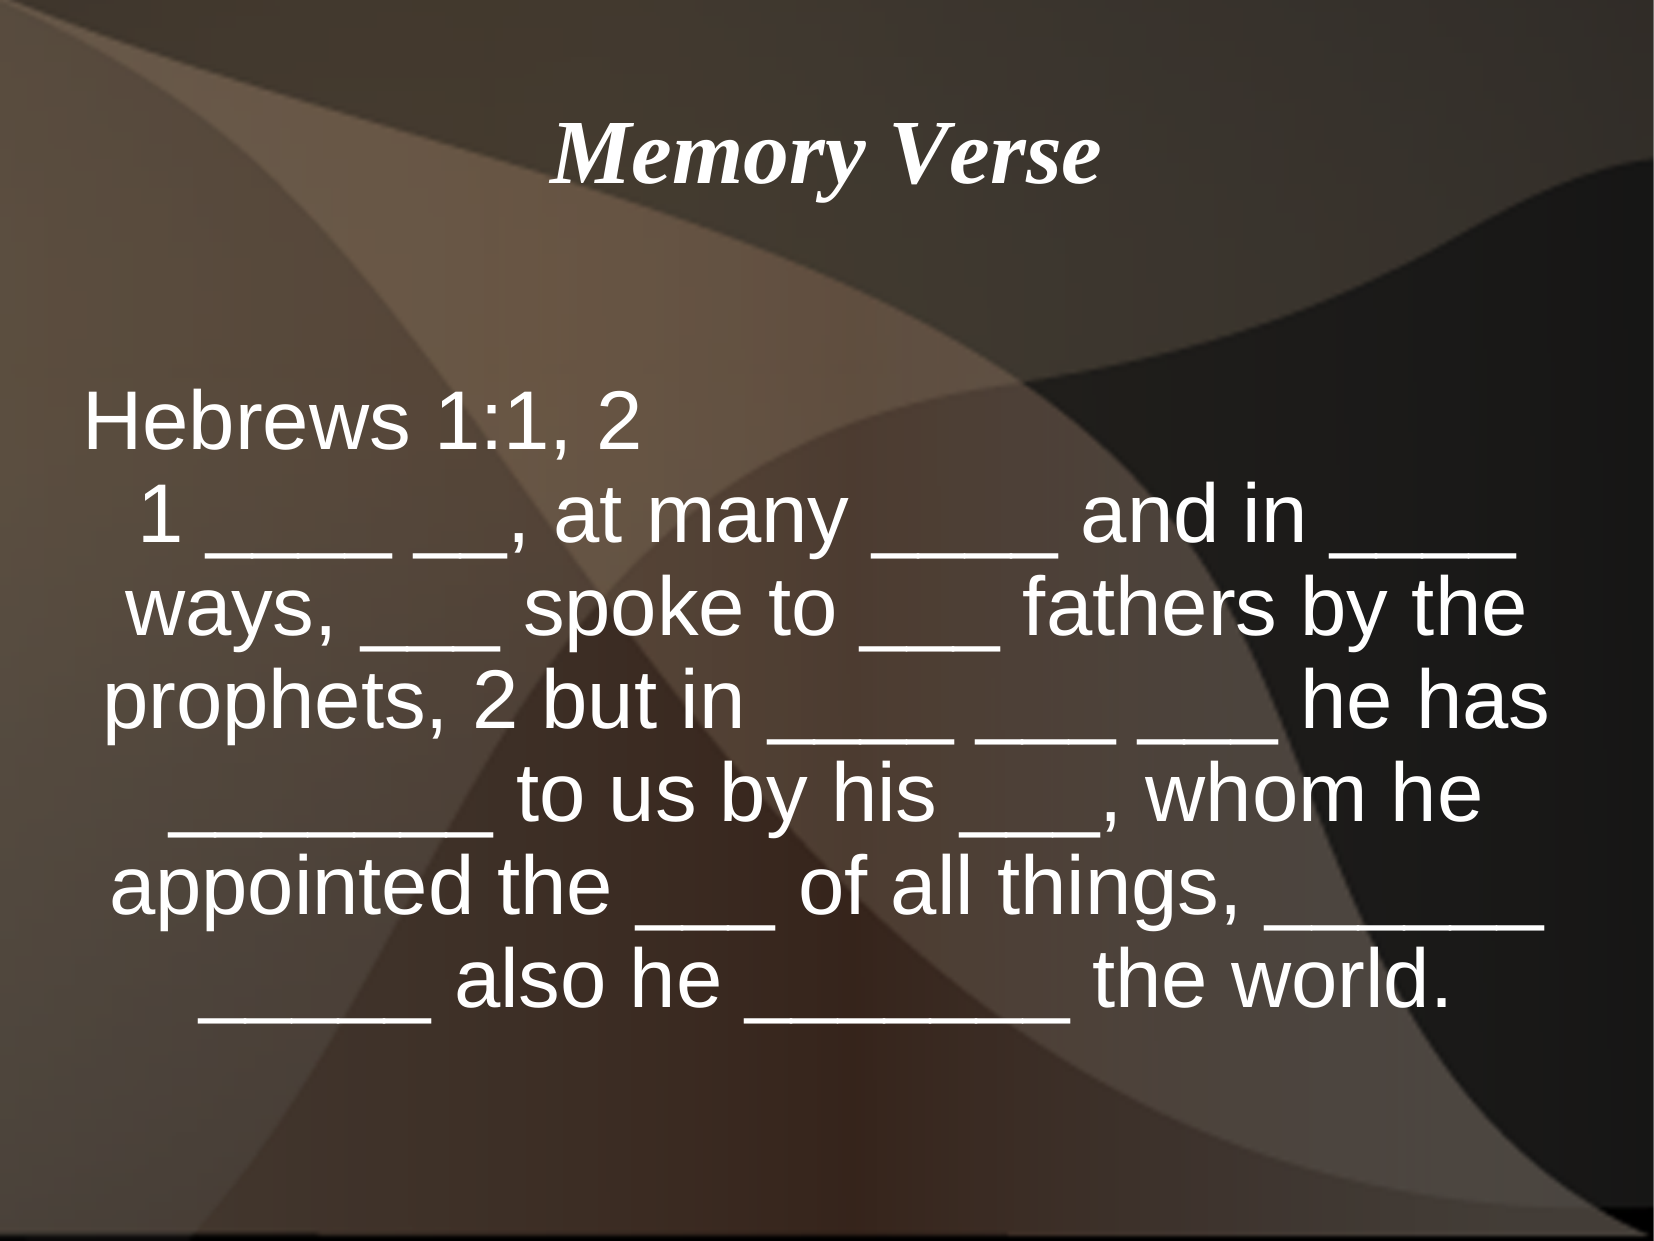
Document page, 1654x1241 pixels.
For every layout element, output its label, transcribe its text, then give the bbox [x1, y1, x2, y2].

subtitle Hebrews 1:1, 2 1 ____ __, at many ____ and in ____ ways, ___ spoke to ___ fathers by the prophets, 2 but in ____ ___ ___ he has _______ to us by his ___, whom he appointed the ___ of all things, ______ _____ also he _______ the world. [82, 297, 1571, 1102]
picture [0, 0, 1654, 1241]
title Memory Verse [82, 56, 1571, 250]
